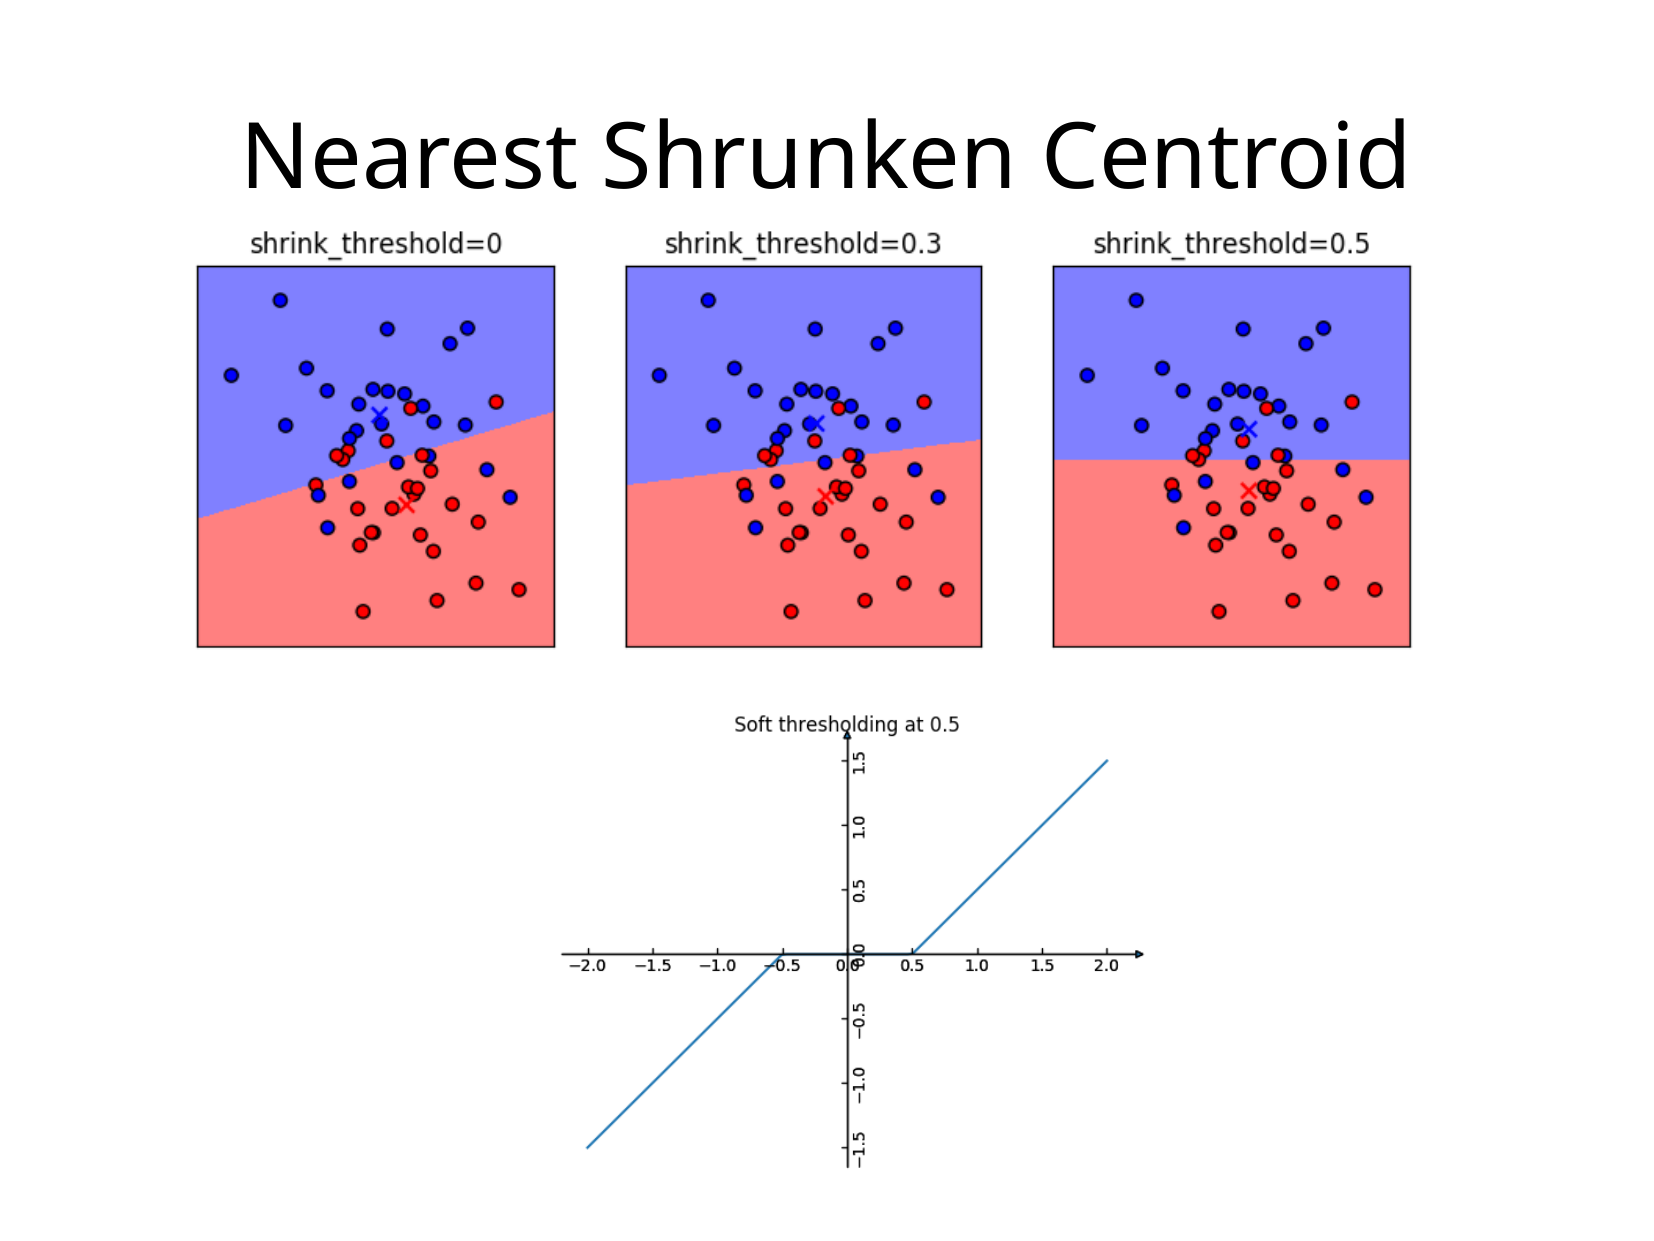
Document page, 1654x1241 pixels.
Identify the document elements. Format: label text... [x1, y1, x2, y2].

title Nearest Shrunken Centroid [82, 49, 1571, 257]
picture [169, 194, 1441, 684]
picture [542, 689, 1171, 1191]
